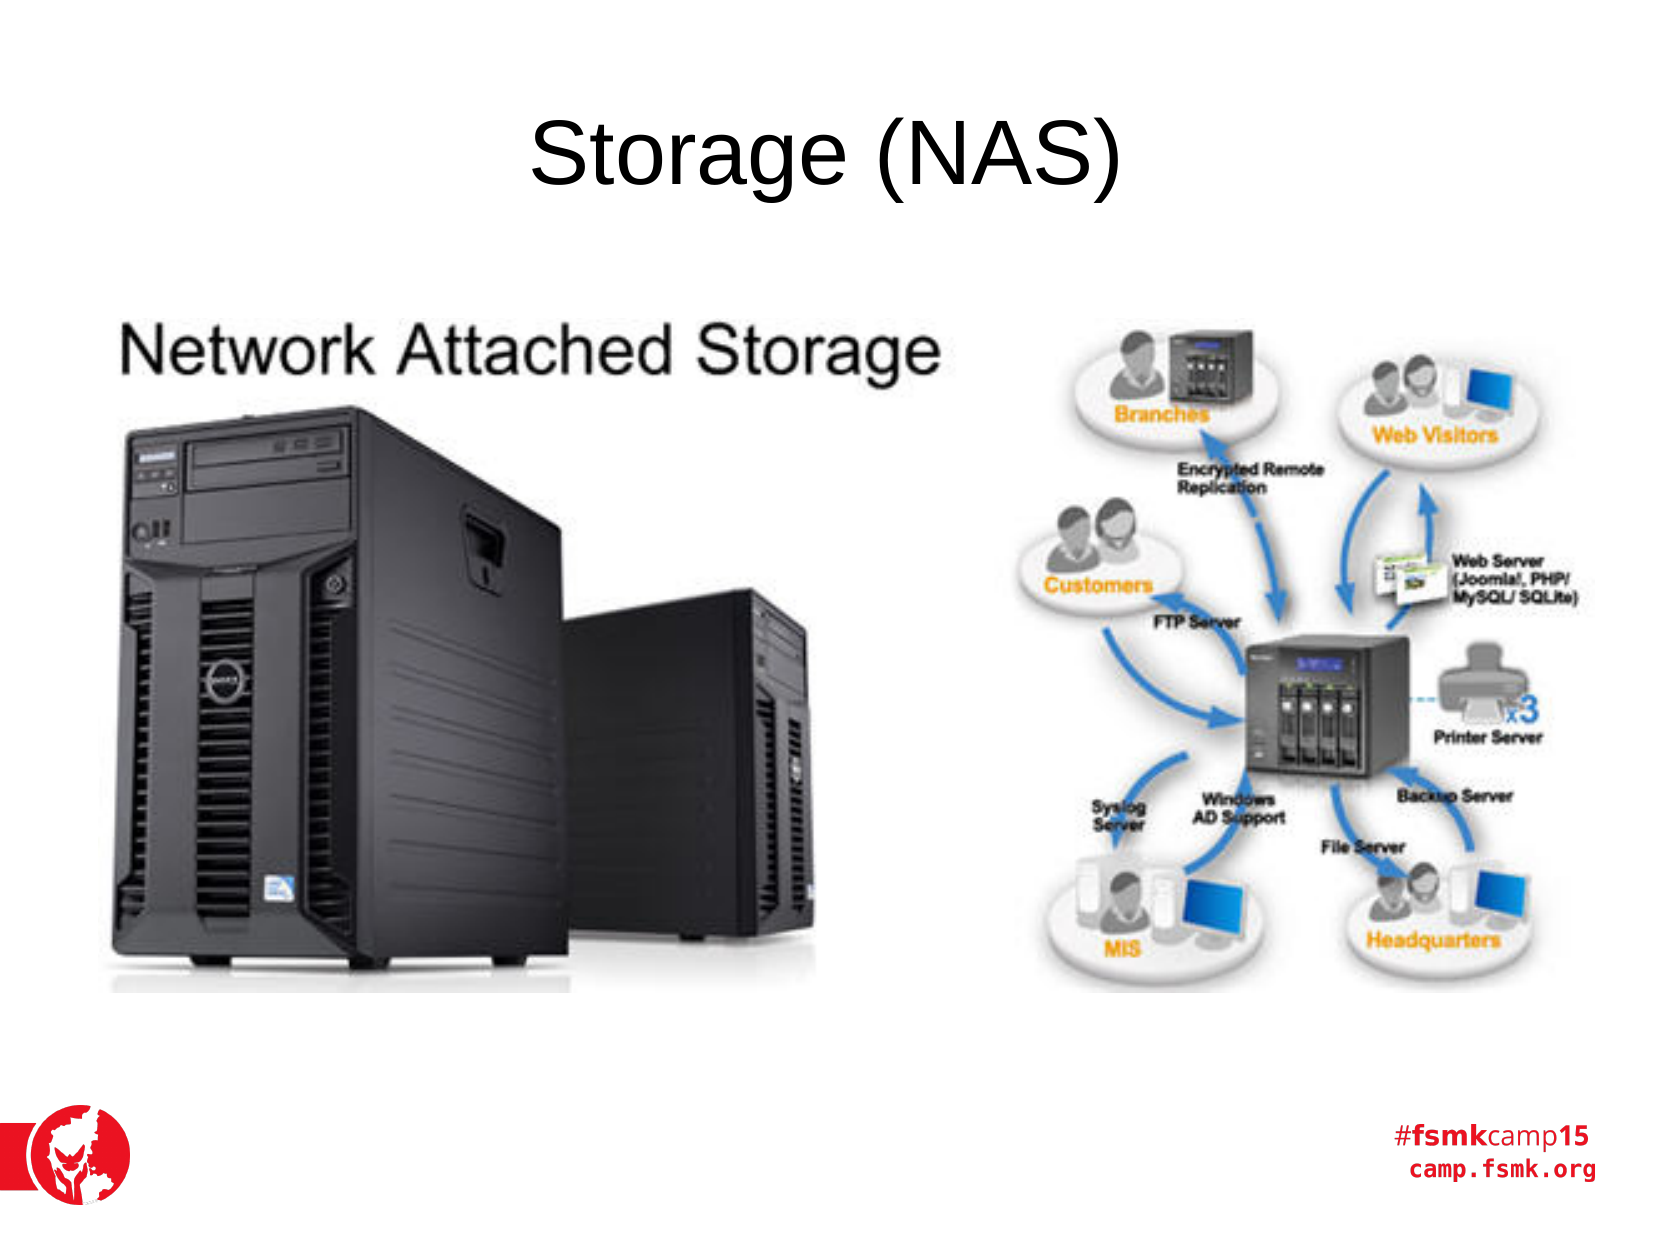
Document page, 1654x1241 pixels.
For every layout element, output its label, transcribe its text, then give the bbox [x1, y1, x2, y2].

subtitle [70, 283, 1477, 1075]
picture [98, 318, 1595, 993]
picture [1394, 1124, 1595, 1182]
picture [0, 1105, 130, 1205]
title Storage (NAS) [82, 49, 1571, 257]
